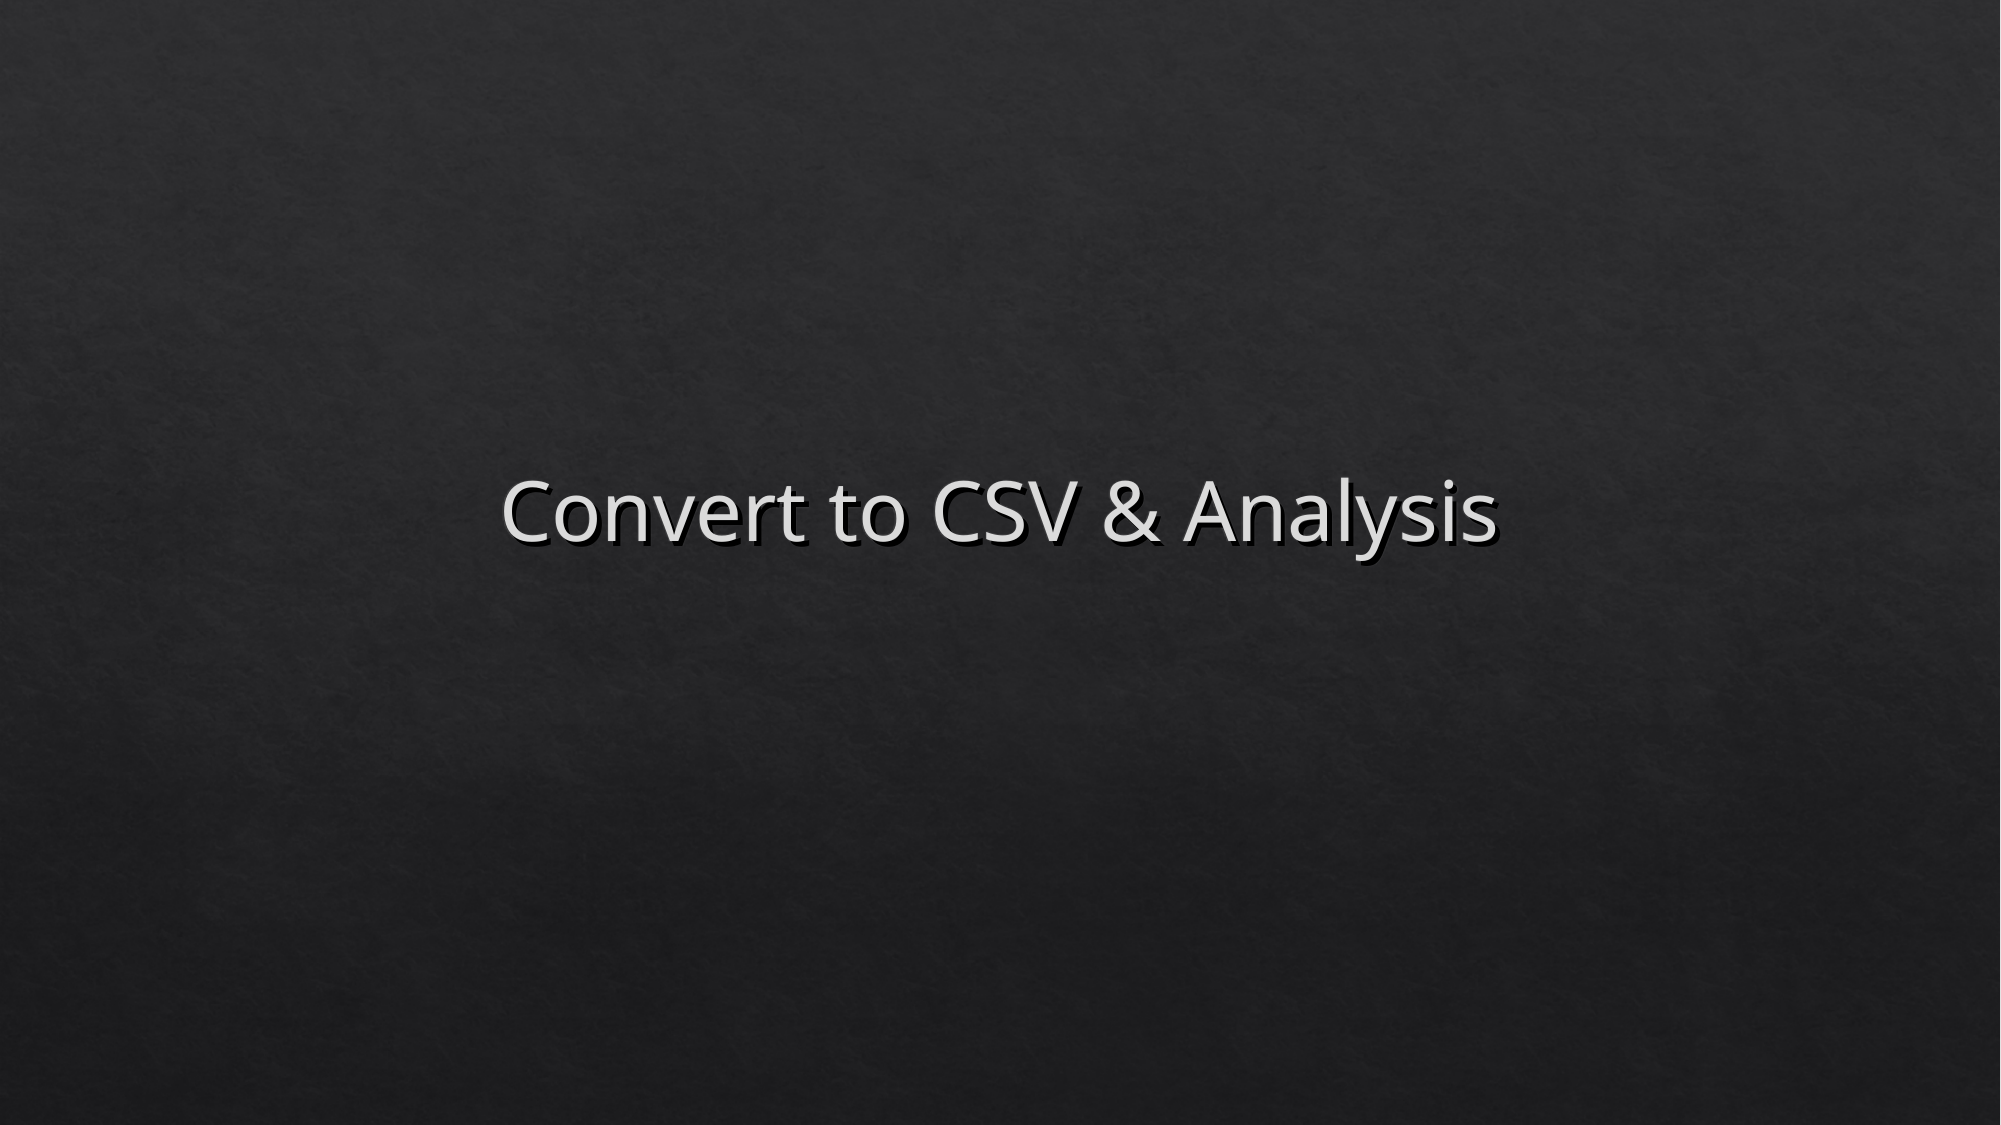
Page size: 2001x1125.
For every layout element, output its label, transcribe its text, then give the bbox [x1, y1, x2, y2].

title Convert to CSV & Analysis [150, 165, 1850, 852]
